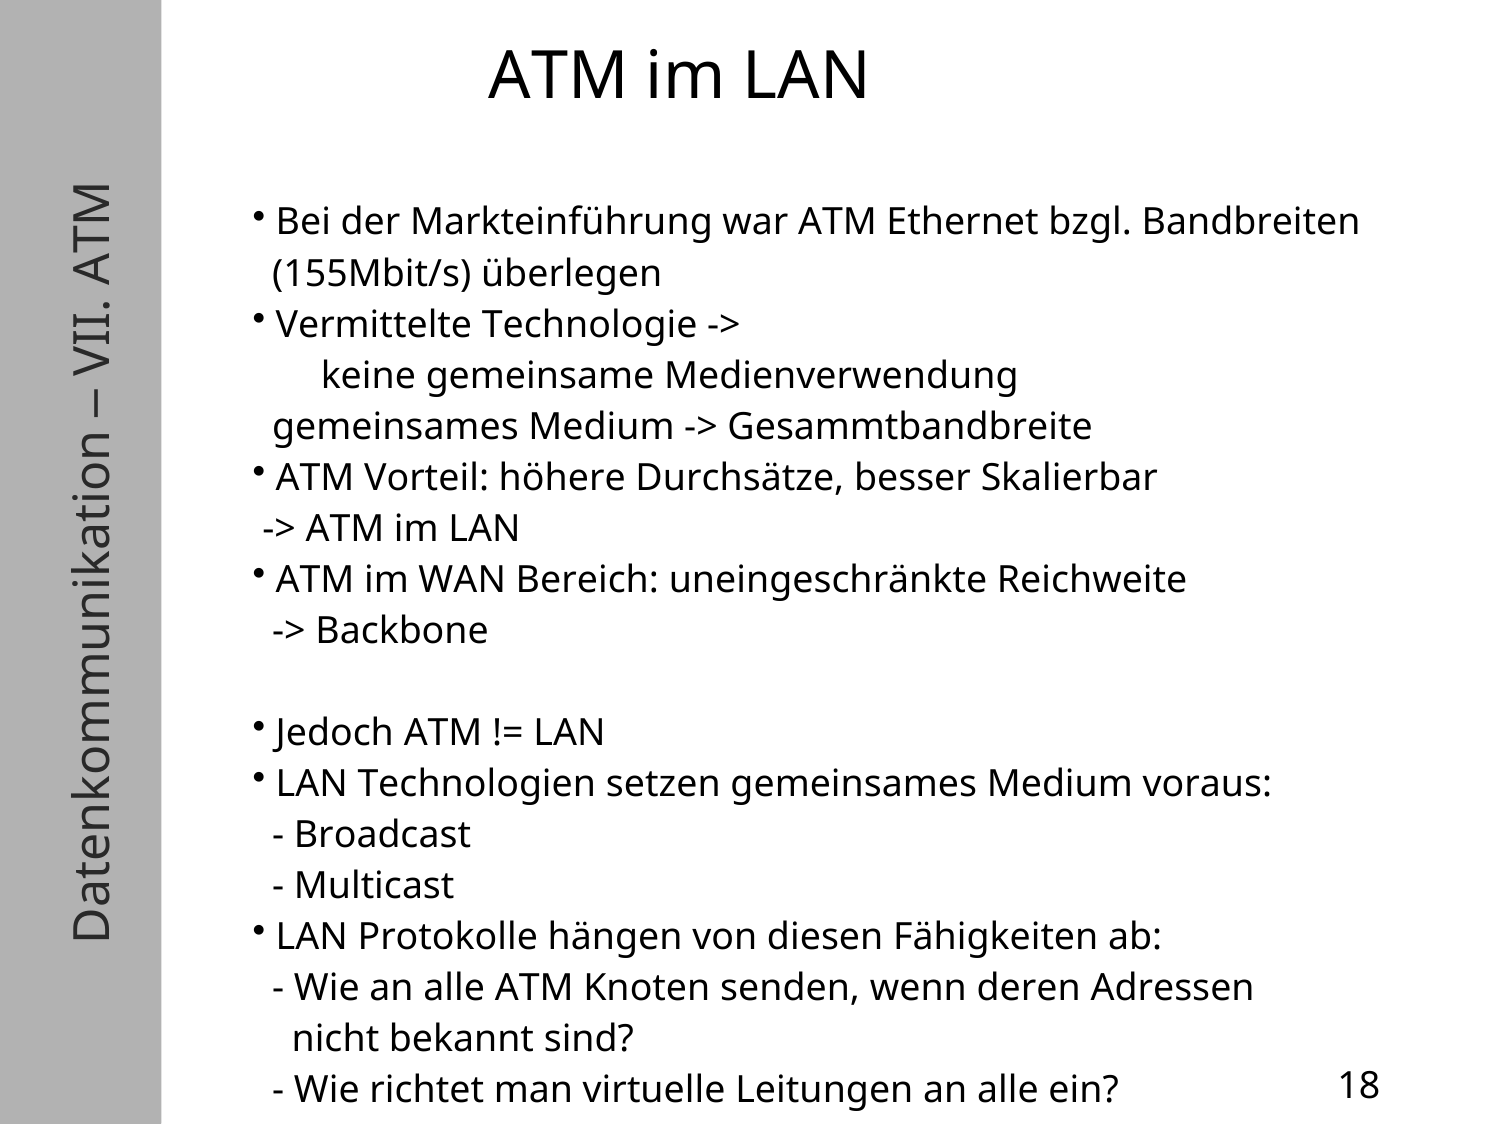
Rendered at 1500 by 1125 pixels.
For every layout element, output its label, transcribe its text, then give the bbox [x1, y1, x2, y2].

text_box Datenkommunikation – VII. ATM [48, 1, 130, 1125]
text_box [0, 0, 161, 1124]
text_box [212, 162, 1461, 311]
text_box Bei der Markteinführung war ATM Ethernet bzgl. Bandbreiten (155Mbit/s) überlegen Vermittelte Technologie -> keine gemeinsame Medienverwendung gemeinsames Medium -> Gesammtbandbreite ATM Vorteil: höhere Durchsätze, besser Skalierbar -> ATM im LAN ATM im WAN Bereich: uneingeschränkte Reichweite -> Backbone Jedoch ATM != LAN LAN Technologien setzen gemeinsames Medium voraus: - Broadcast - Multicast LAN Protokolle hängen von diesen Fähigkeiten ab: - Wie an alle ATM Knoten senden, wenn deren Adressen nicht bekannt sind? - Wie richtet man virtuelle Leitungen an alle ein? [237, 187, 1449, 987]
text_box <number> [1337, 1054, 1500, 1109]
text_box ATM im LAN [448, 25, 912, 120]
